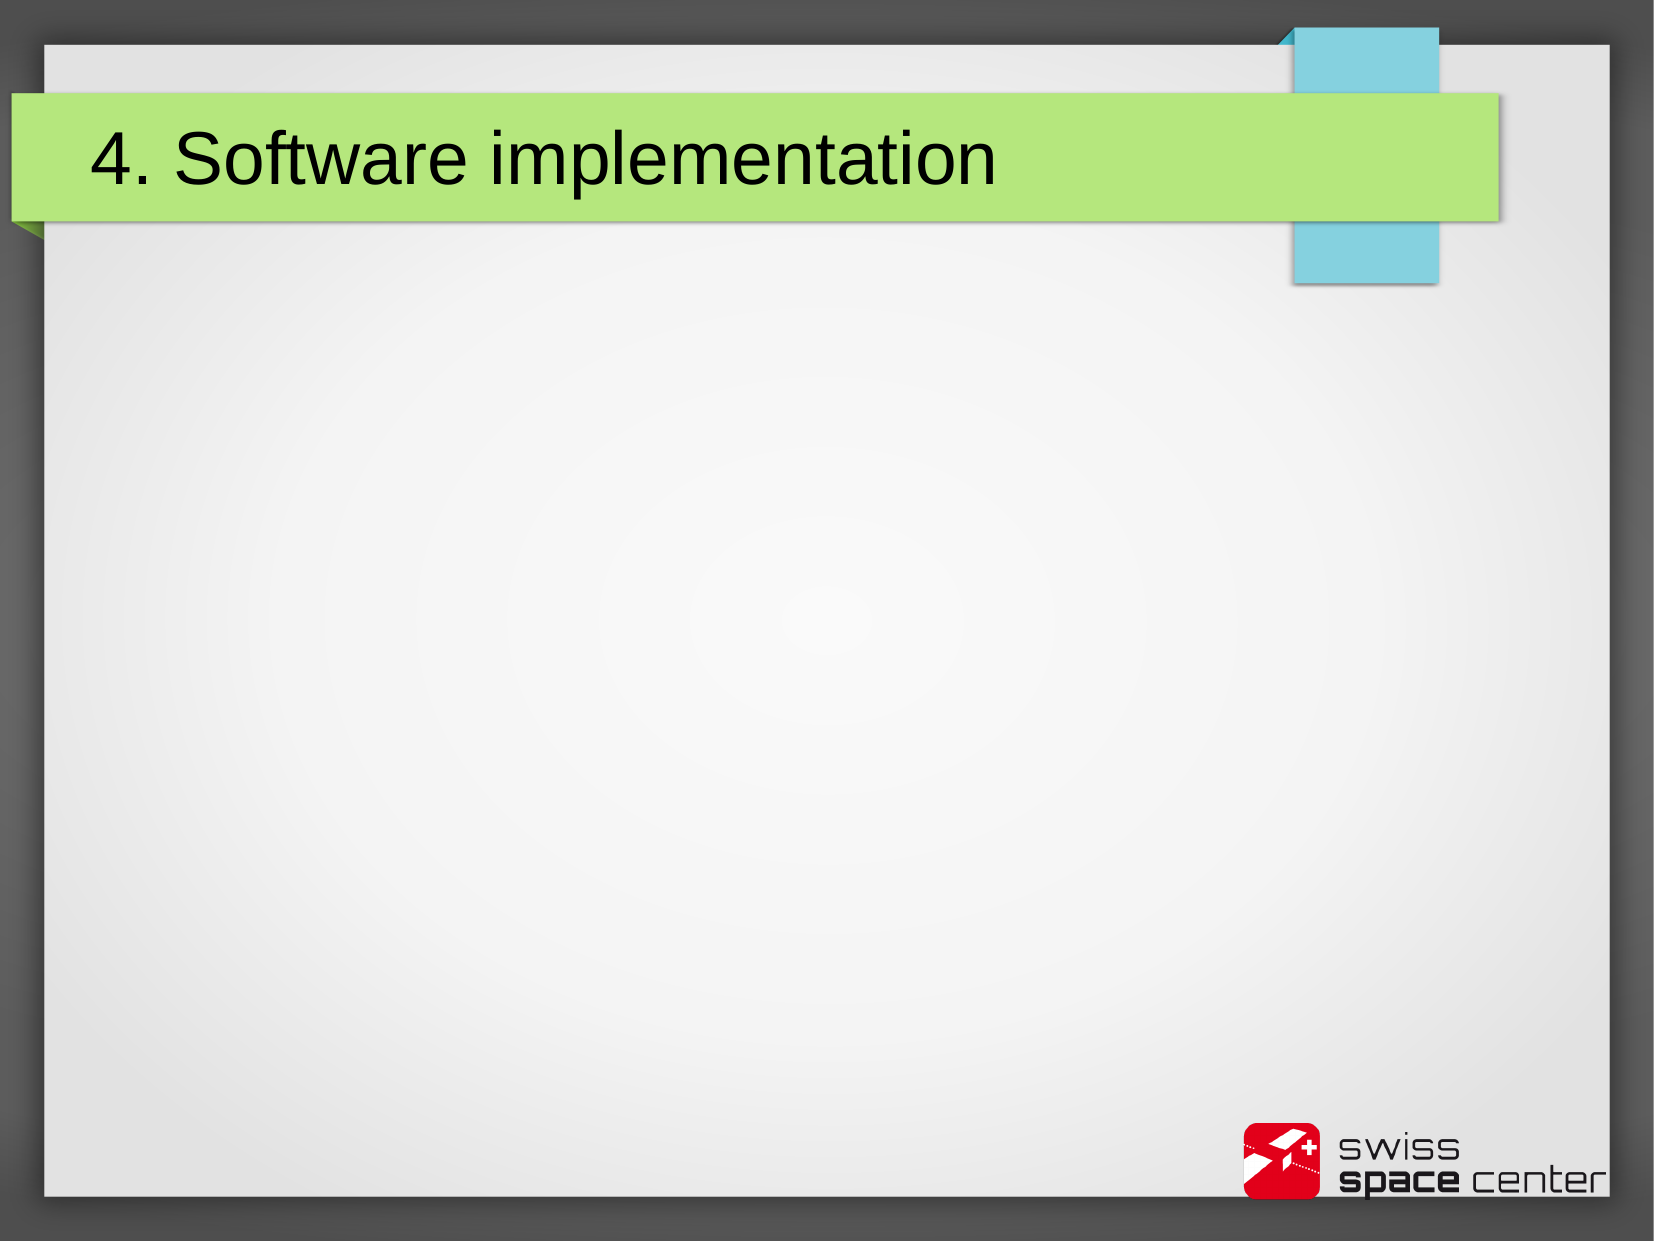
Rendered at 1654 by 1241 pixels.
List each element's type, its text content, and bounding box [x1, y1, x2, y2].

picture [0, 0, 1654, 1241]
title 4. Software implementation [90, 99, 1426, 218]
